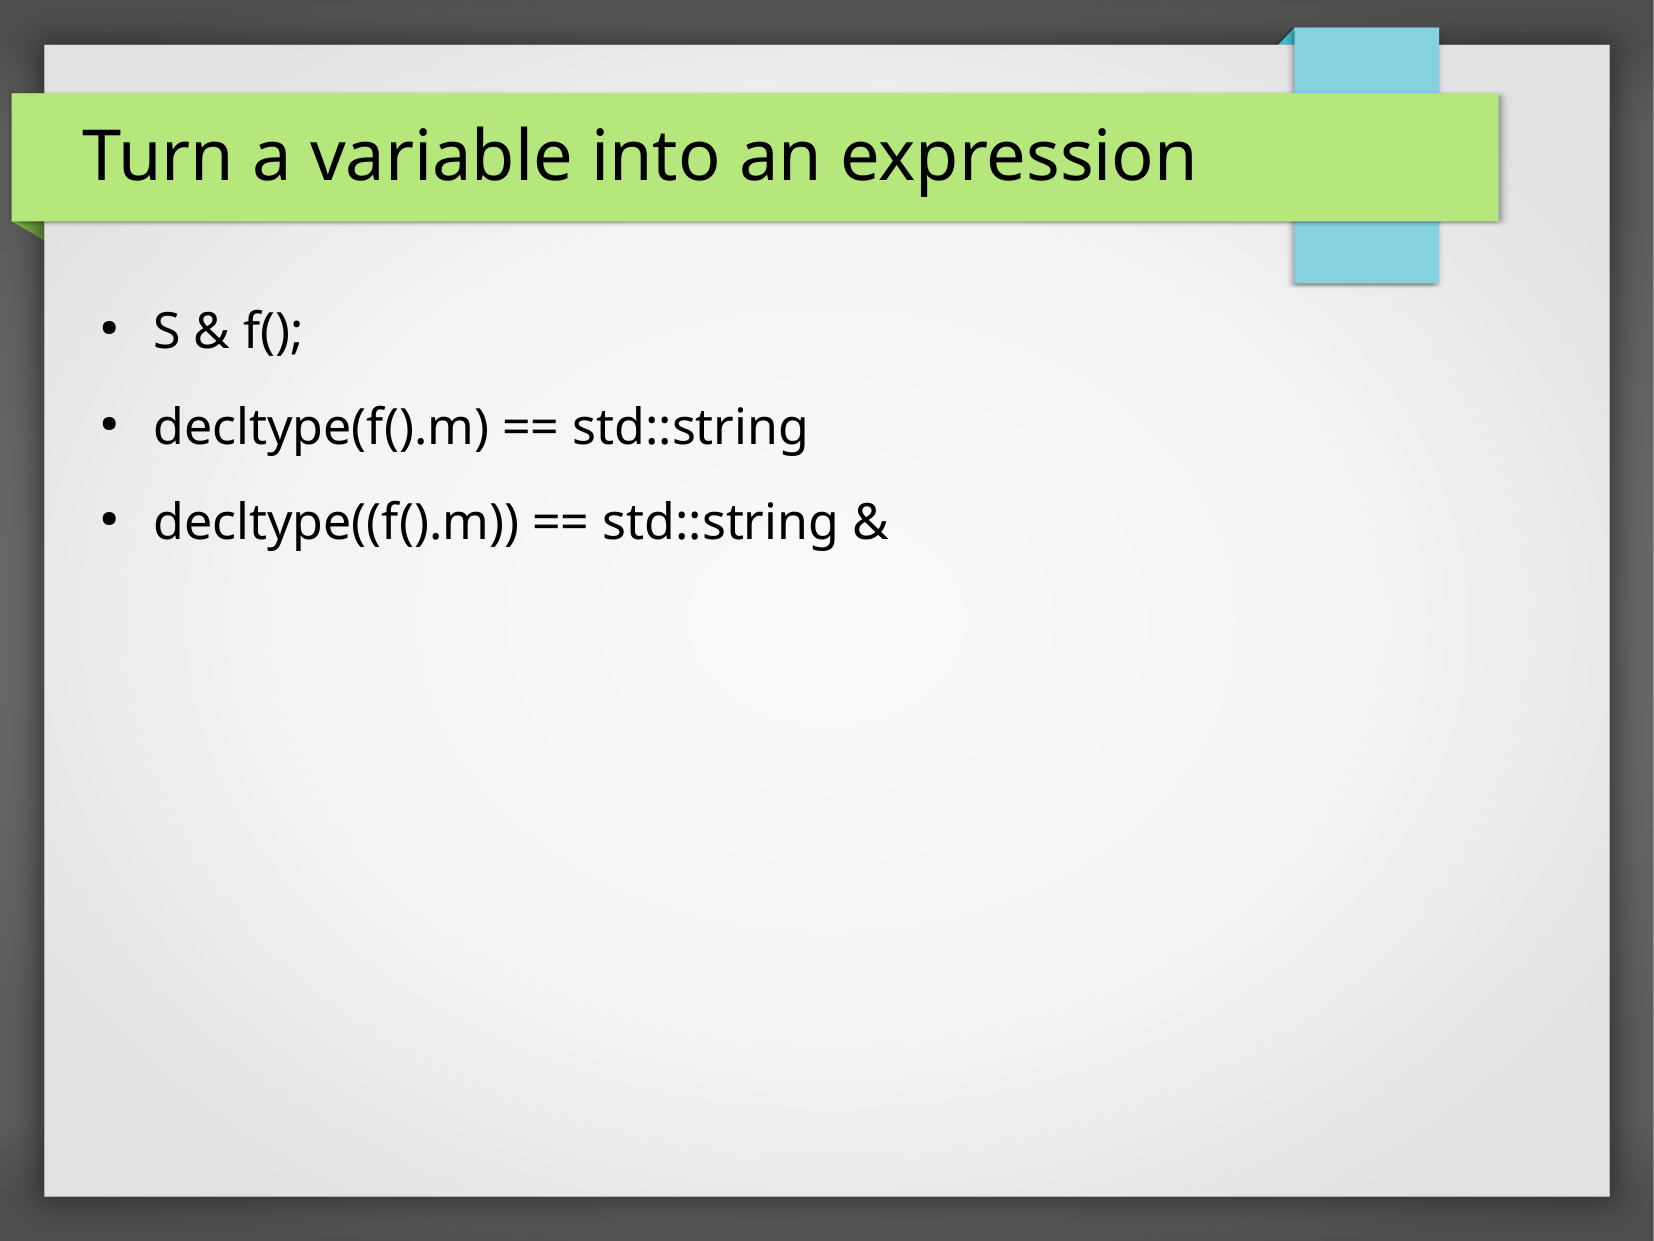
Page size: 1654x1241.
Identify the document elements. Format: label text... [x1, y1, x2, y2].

picture [0, 0, 1654, 1241]
list S & f(); decltype(f().m) == std::string decltype((f().m)) == std::string & [82, 295, 1571, 1015]
title Turn a variable into an expression [82, 94, 1456, 213]
